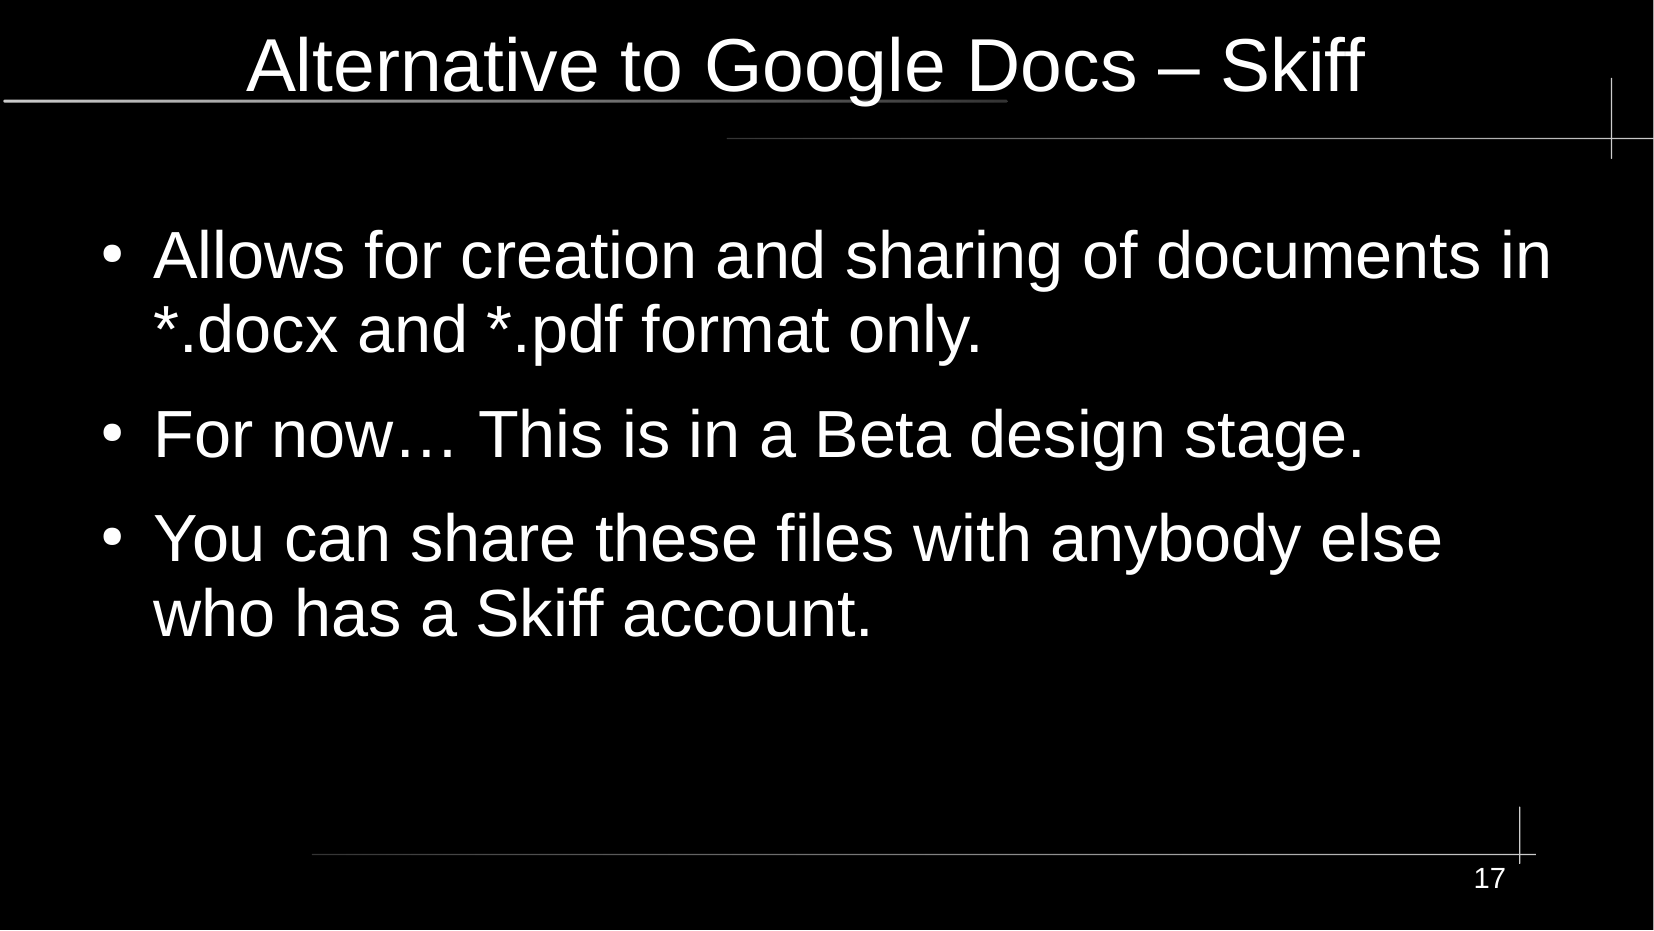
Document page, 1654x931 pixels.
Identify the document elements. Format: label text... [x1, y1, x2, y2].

title Alternative to Google Docs – Skiff [23, 11, 1589, 119]
list Allows for creation and sharing of documents in *.docx and *.pdf format only. For now… This is in a Beta design stage. You can share these files with anybody else who has a Skiff account. [82, 217, 1571, 758]
